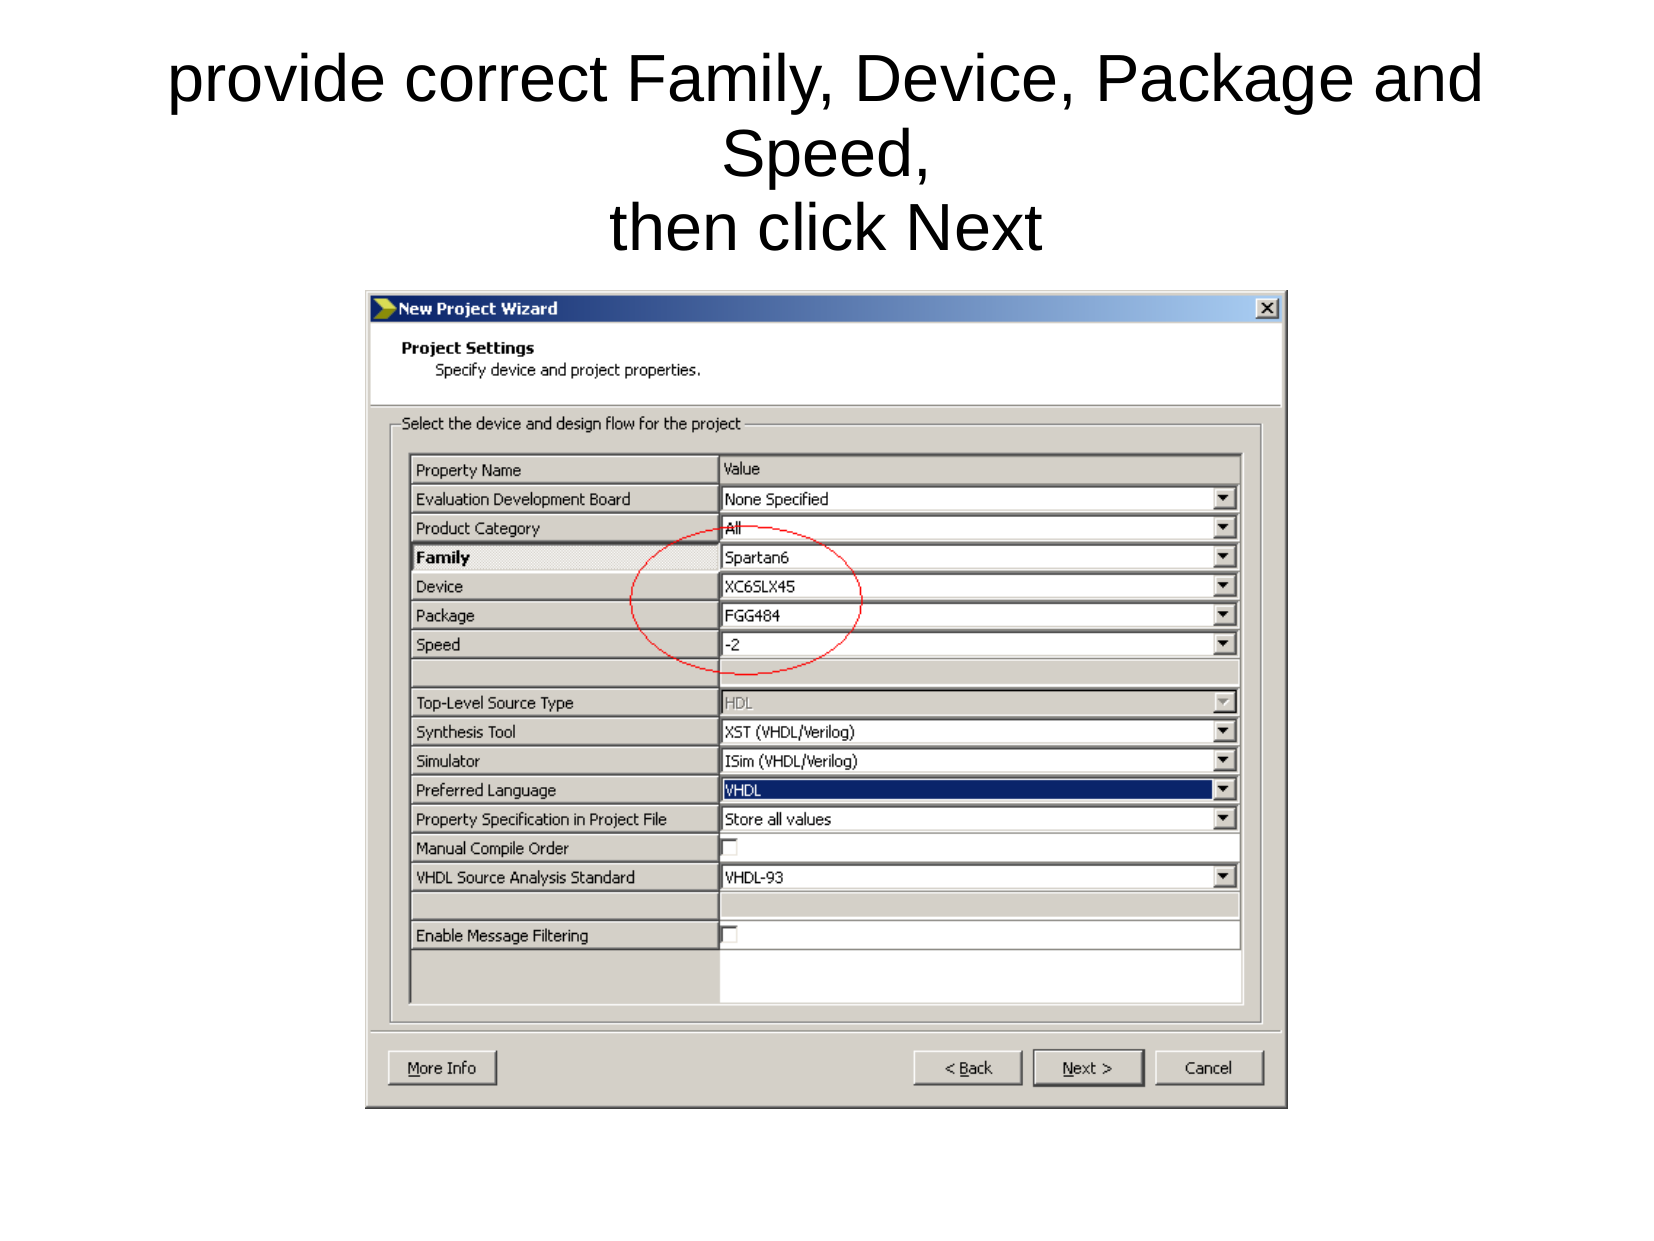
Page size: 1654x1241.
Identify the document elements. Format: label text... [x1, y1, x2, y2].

picture [365, 290, 1288, 1109]
title provide correct Family, Device, Package and Speed, then click Next [82, 40, 1571, 266]
